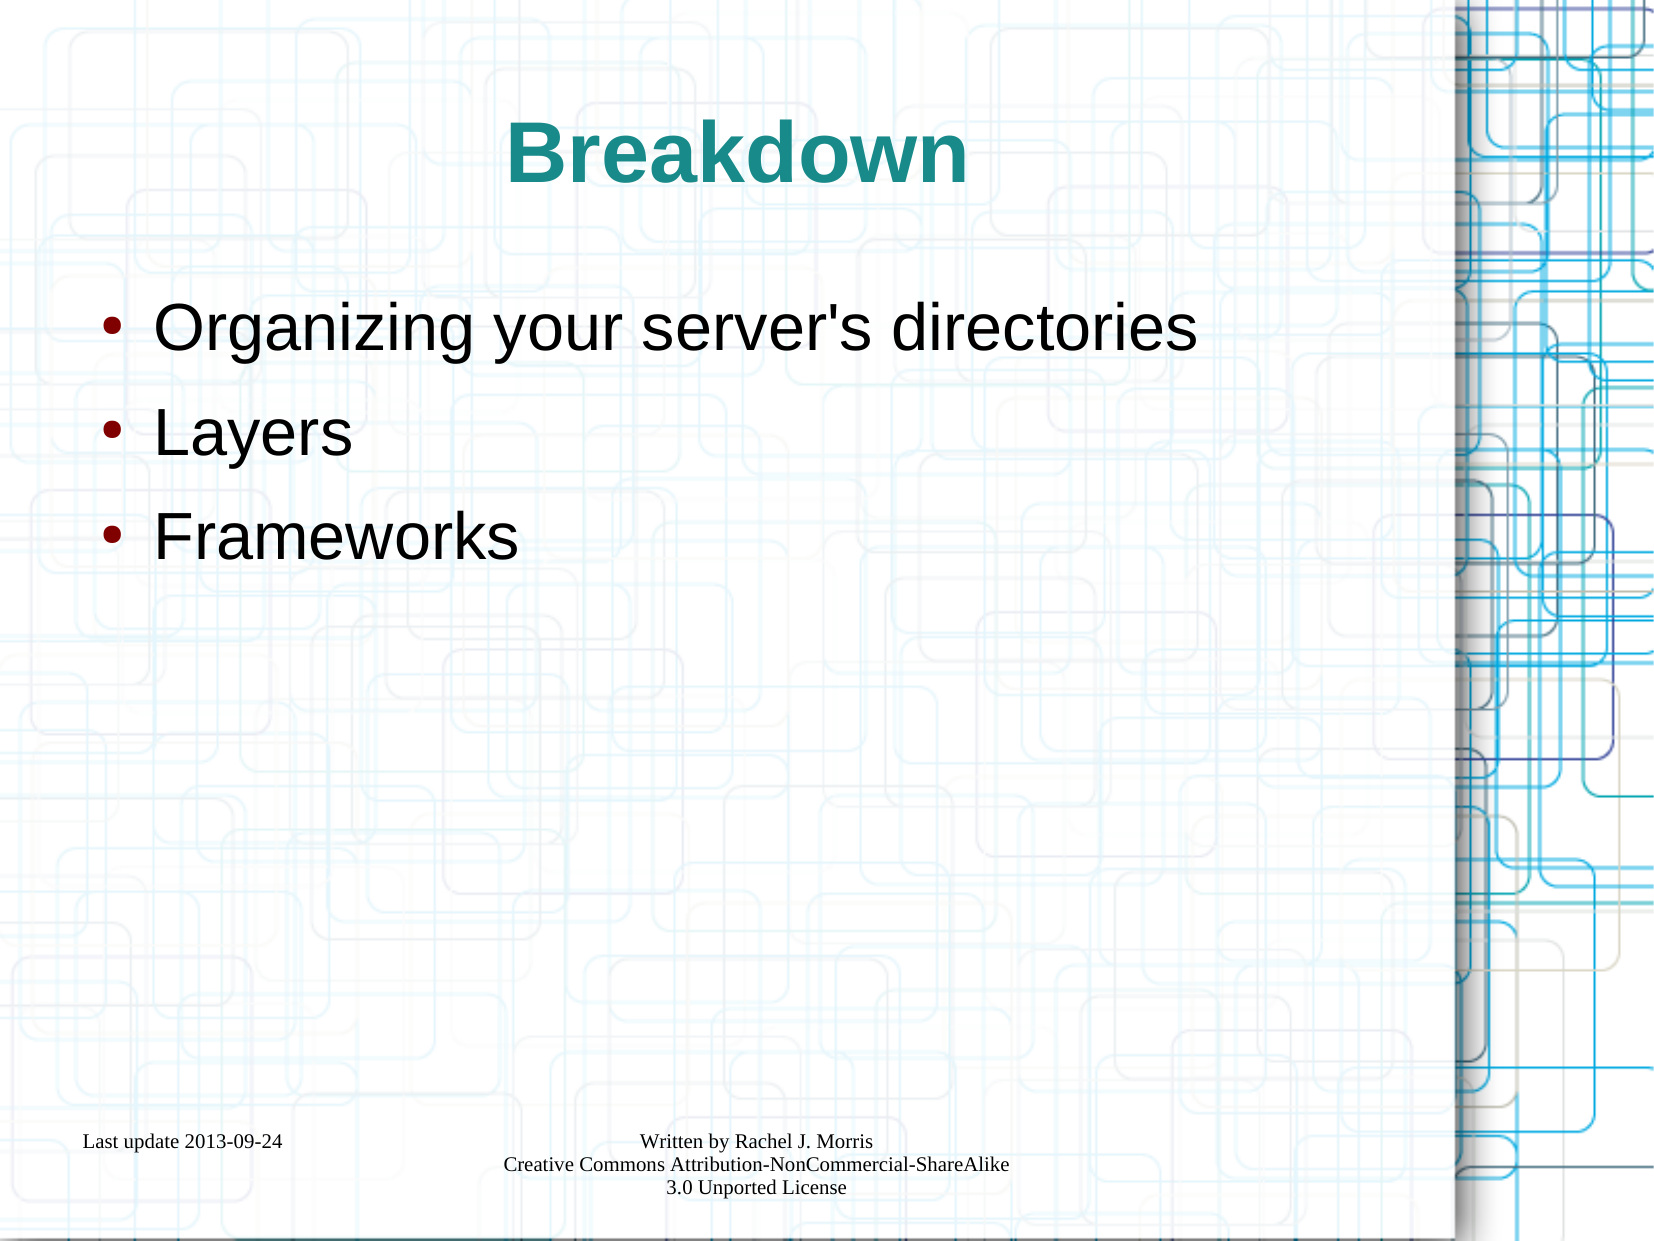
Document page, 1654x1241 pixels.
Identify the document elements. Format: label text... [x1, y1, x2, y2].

picture [0, 0, 1654, 1241]
list Organizing your server's directories Layers Frameworks [82, 290, 1418, 1010]
title Breakdown [59, 49, 1418, 257]
